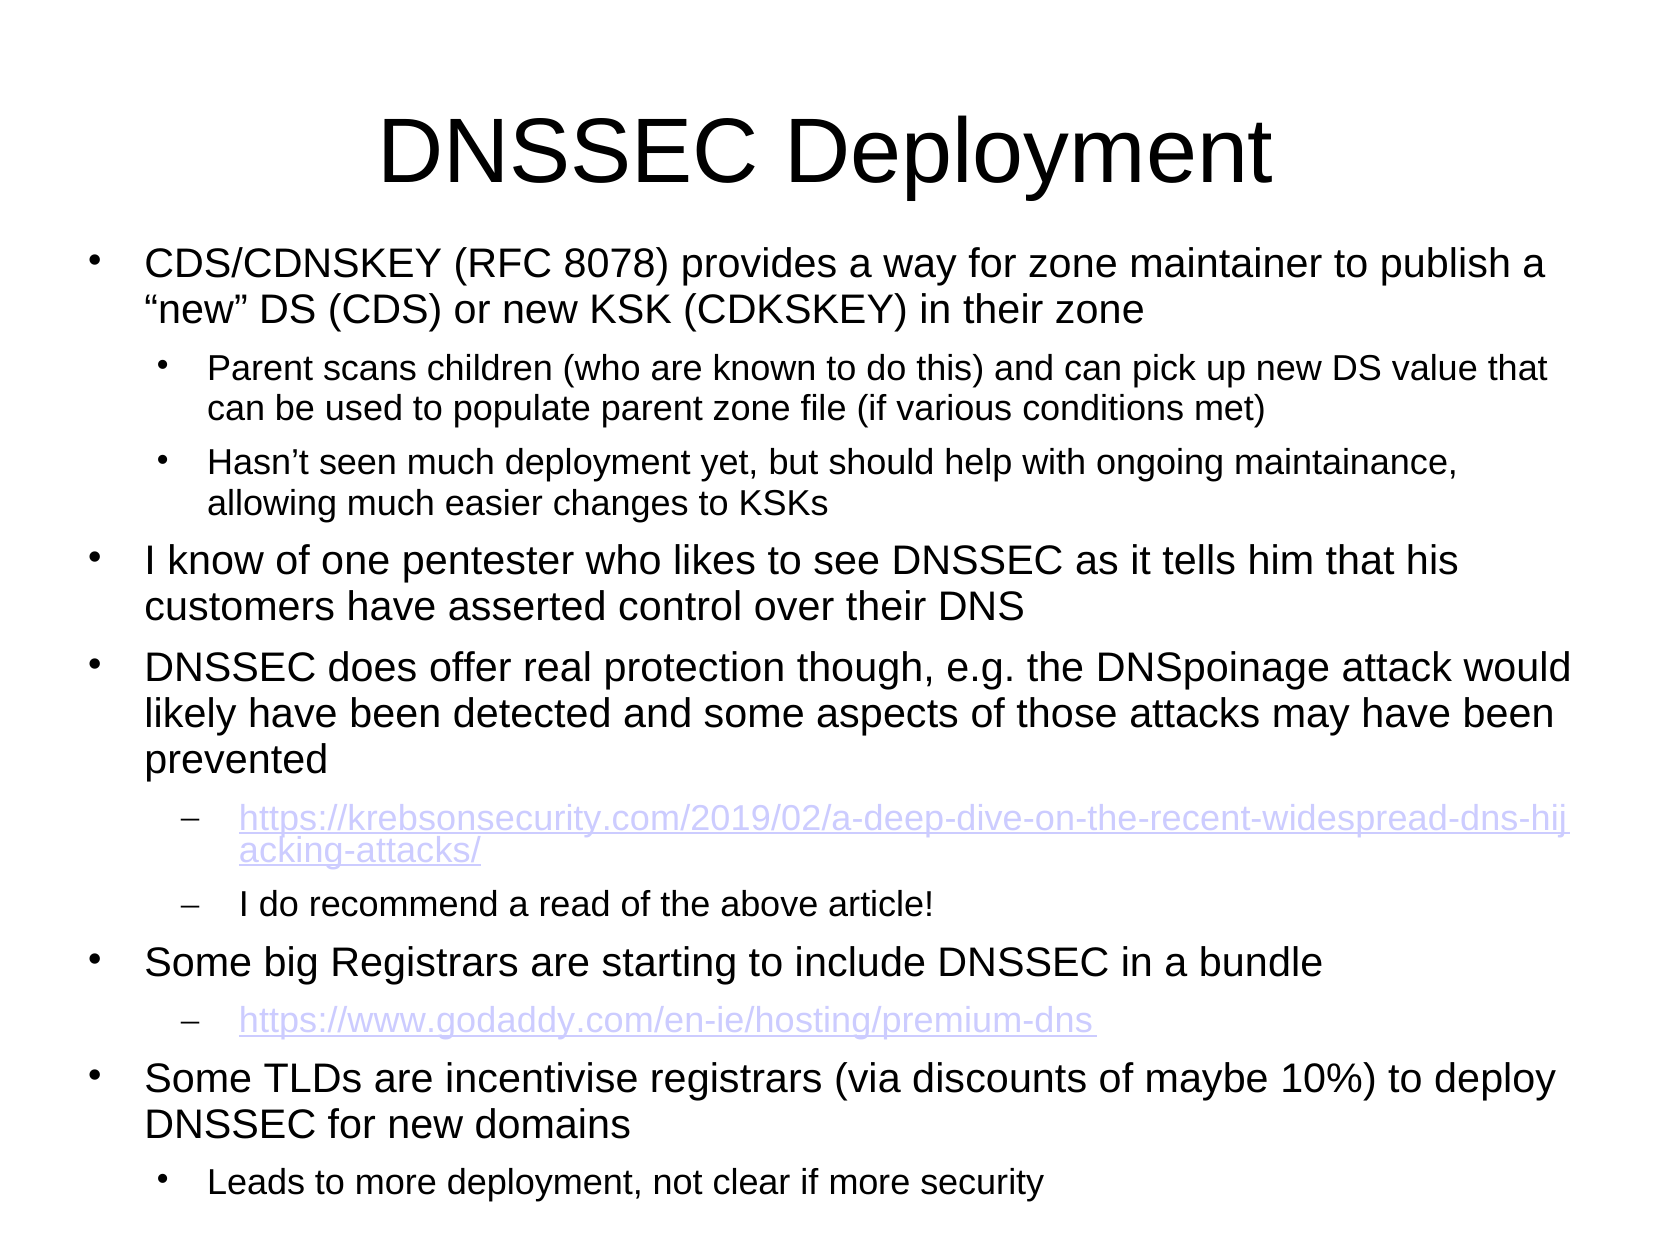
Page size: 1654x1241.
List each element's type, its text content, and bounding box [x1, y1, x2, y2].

list CDS/CDNSKEY (RFC 8078) provides a way for zone maintainer to publish a “new” DS (CDS) or new KSK (CDKSKEY) in their zone Parent scans children (who are known to do this) and can pick up new DS value that can be used to populate parent zone file (if various conditions met) Hasn’t seen much deployment yet, but should help with ongoing maintainance, allowing much easier changes to KSKs I know of one pentester who likes to see DNSSEC as it tells him that his customers have asserted control over their DNS DNSSEC does offer real protection though, e.g. the DNSpoinage attack would likely have been detected and some aspects of those attacks may have been prevented https://krebsonsecurity.com/2019/02/a-deep-dive-on-the-recent-widespread-dns-hijacking-attacks/ I do recommend a read of the above article! Some big Registrars are starting to include DNSSEC in a bundle https://www.godaddy.com/en-ie/hosting/premium-dns Some TLDs are incentivise registrars (via discounts of maybe 10%) to deploy DNSSEC for new domains Leads to more deployment, not clear if more security [88, 236, 1575, 1174]
title DNSSEC Deployment [82, 49, 1570, 256]
